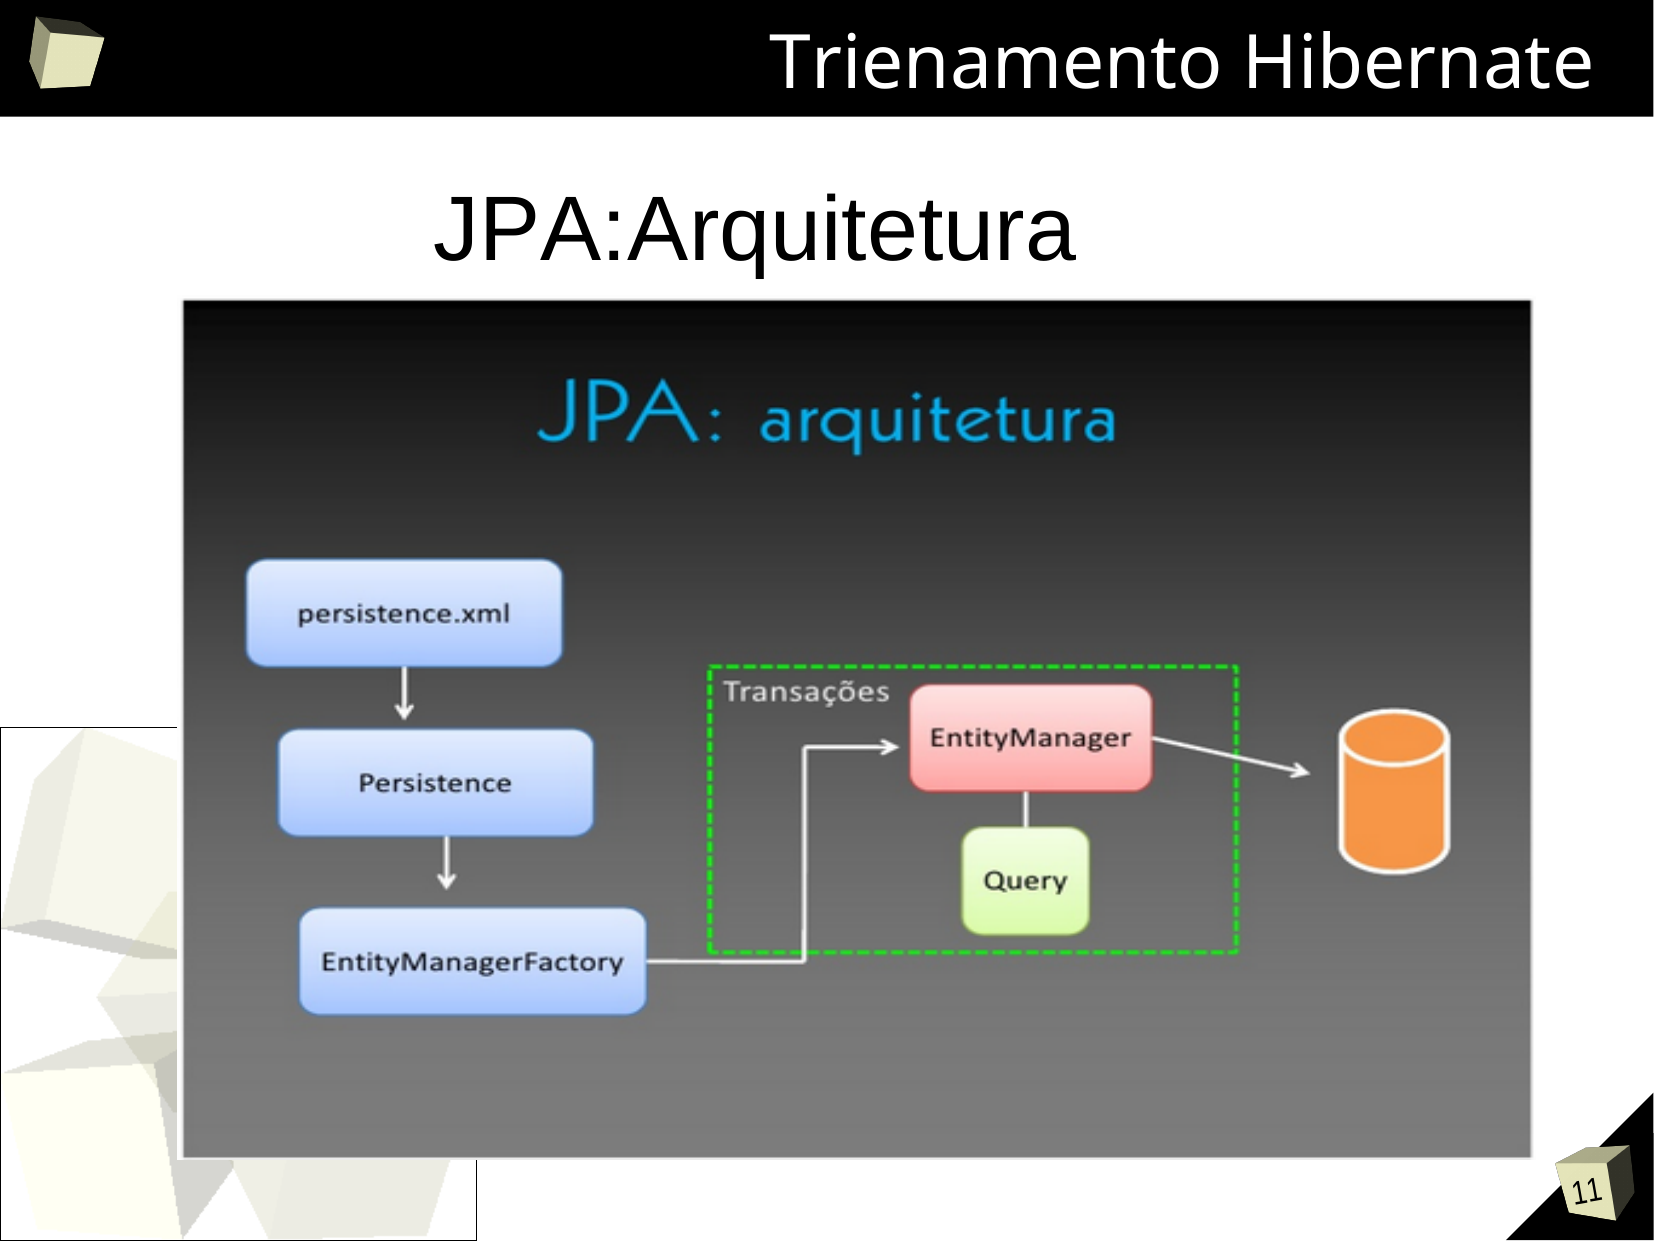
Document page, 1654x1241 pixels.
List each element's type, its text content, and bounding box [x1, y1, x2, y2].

list JPA:Arquitetura [44, 177, 1611, 1214]
picture [177, 295, 1536, 1160]
title Trienamento Hibernate [118, 0, 1595, 119]
picture [1, 728, 476, 1240]
